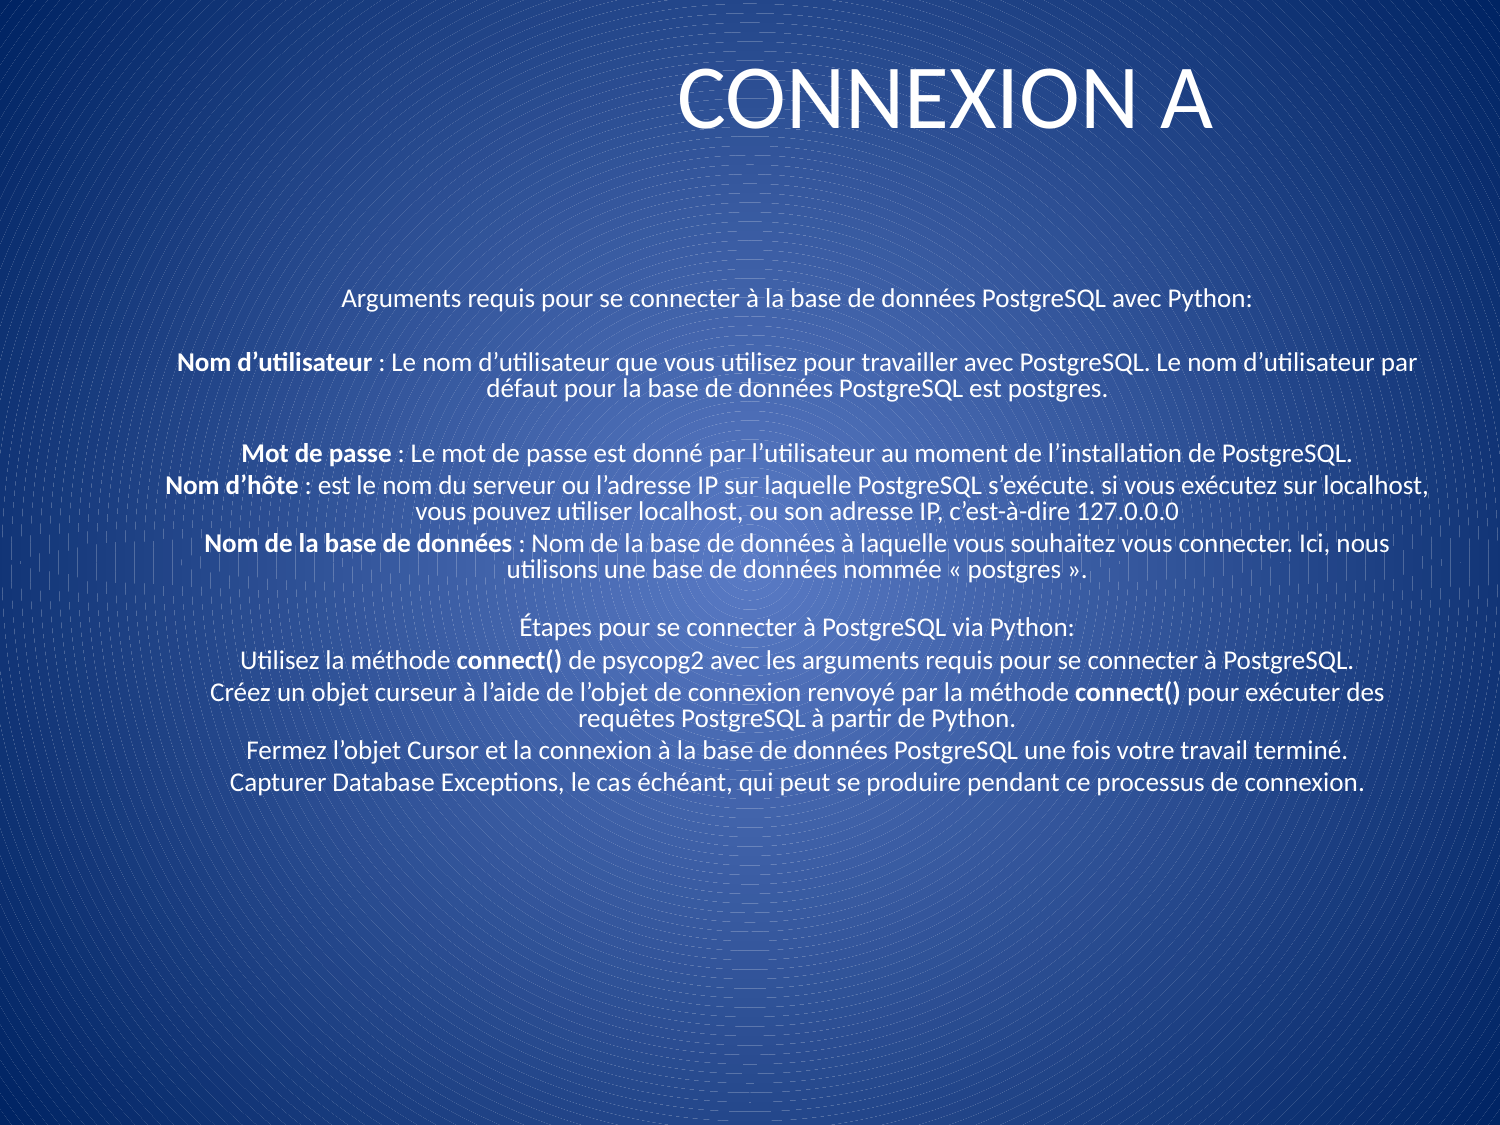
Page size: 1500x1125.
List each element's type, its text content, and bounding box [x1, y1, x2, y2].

title CONNEXION A [391, 26, 1500, 268]
subtitle Arguments requis pour se connecter à la base de données PostgreSQL avec Python: Nom d’utilisateur : Le nom d’utilisateur que vous utilisez pour travailler avec PostgreSQL. Le nom d’utilisateur par défaut pour la base de données PostgreSQL est postgres. Mot de passe : Le mot de passe est donné par l’utilisateur au moment de l’installation de PostgreSQL. Nom d’hôte : est le nom du serveur ou l’adresse IP sur laquelle PostgreSQL s’exécute. si vous exécutez sur localhost, vous pouvez utiliser localhost, ou son adresse IP, c’est-à-dire 127.0.0.0 Nom de la base de données : Nom de la base de données à laquelle vous souhaitez vous connecter. Ici, nous utilisons une base de données nommée « postgres ». Étapes pour se connecter à PostgreSQL via Python: Utilisez la méthode connect() de psycopg2 avec les arguments requis pour se connecter à PostgreSQL. Créez un objet curseur à l’aide de l’objet de connexion renvoyé par la méthode connect() pour exécuter des requêtes PostgreSQL à partir de Python. Fermez l’objet Cursor et la connexion à la base de données PostgreSQL une fois votre travail terminé. Capturer Database Exceptions, le cas échéant, qui peut se produire pendant ce processus de connexion. [147, 278, 1447, 925]
